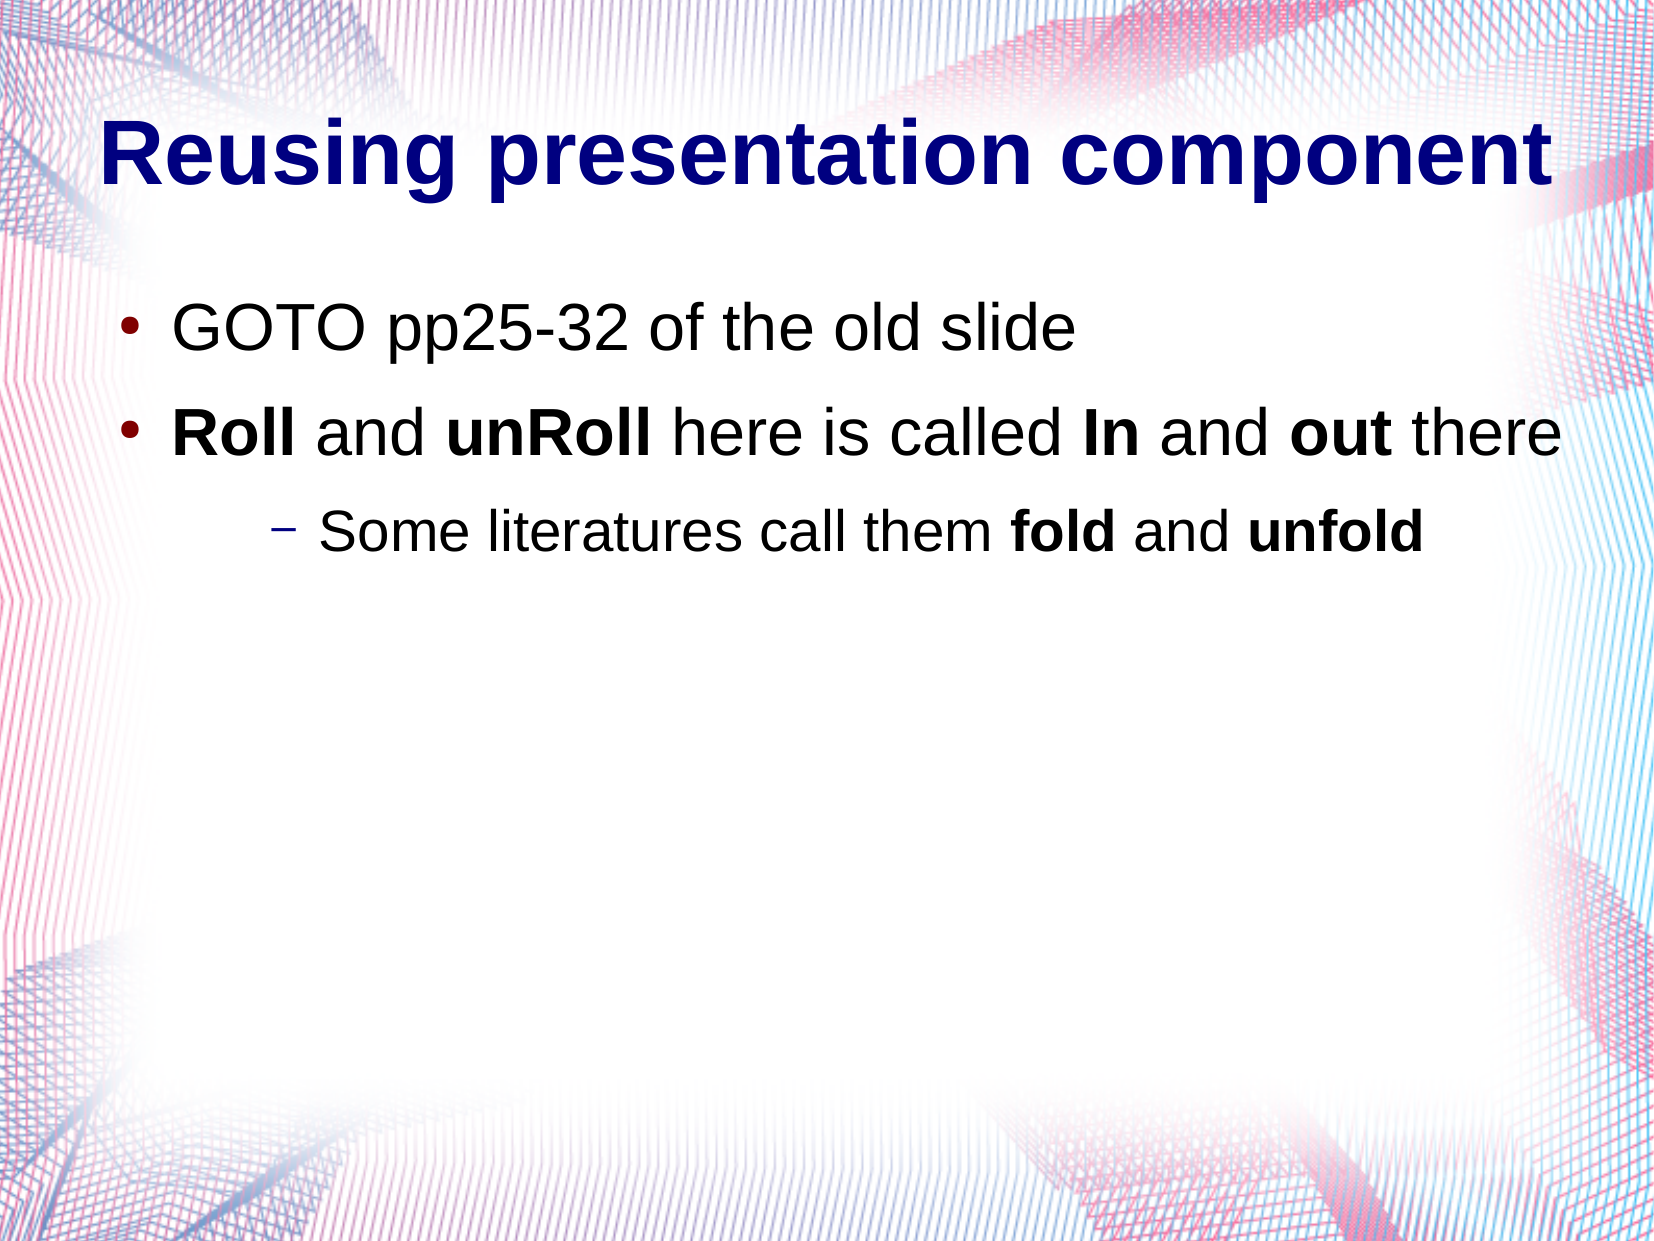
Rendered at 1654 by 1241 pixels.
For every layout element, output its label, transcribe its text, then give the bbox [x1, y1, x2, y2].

list GOTO pp25-32 of the old slide Roll and unRoll here is called In and out there Some literatures call them fold and unfold [82, 290, 1571, 1109]
title Reusing presentation component [82, 49, 1571, 257]
picture [0, 0, 1654, 1241]
